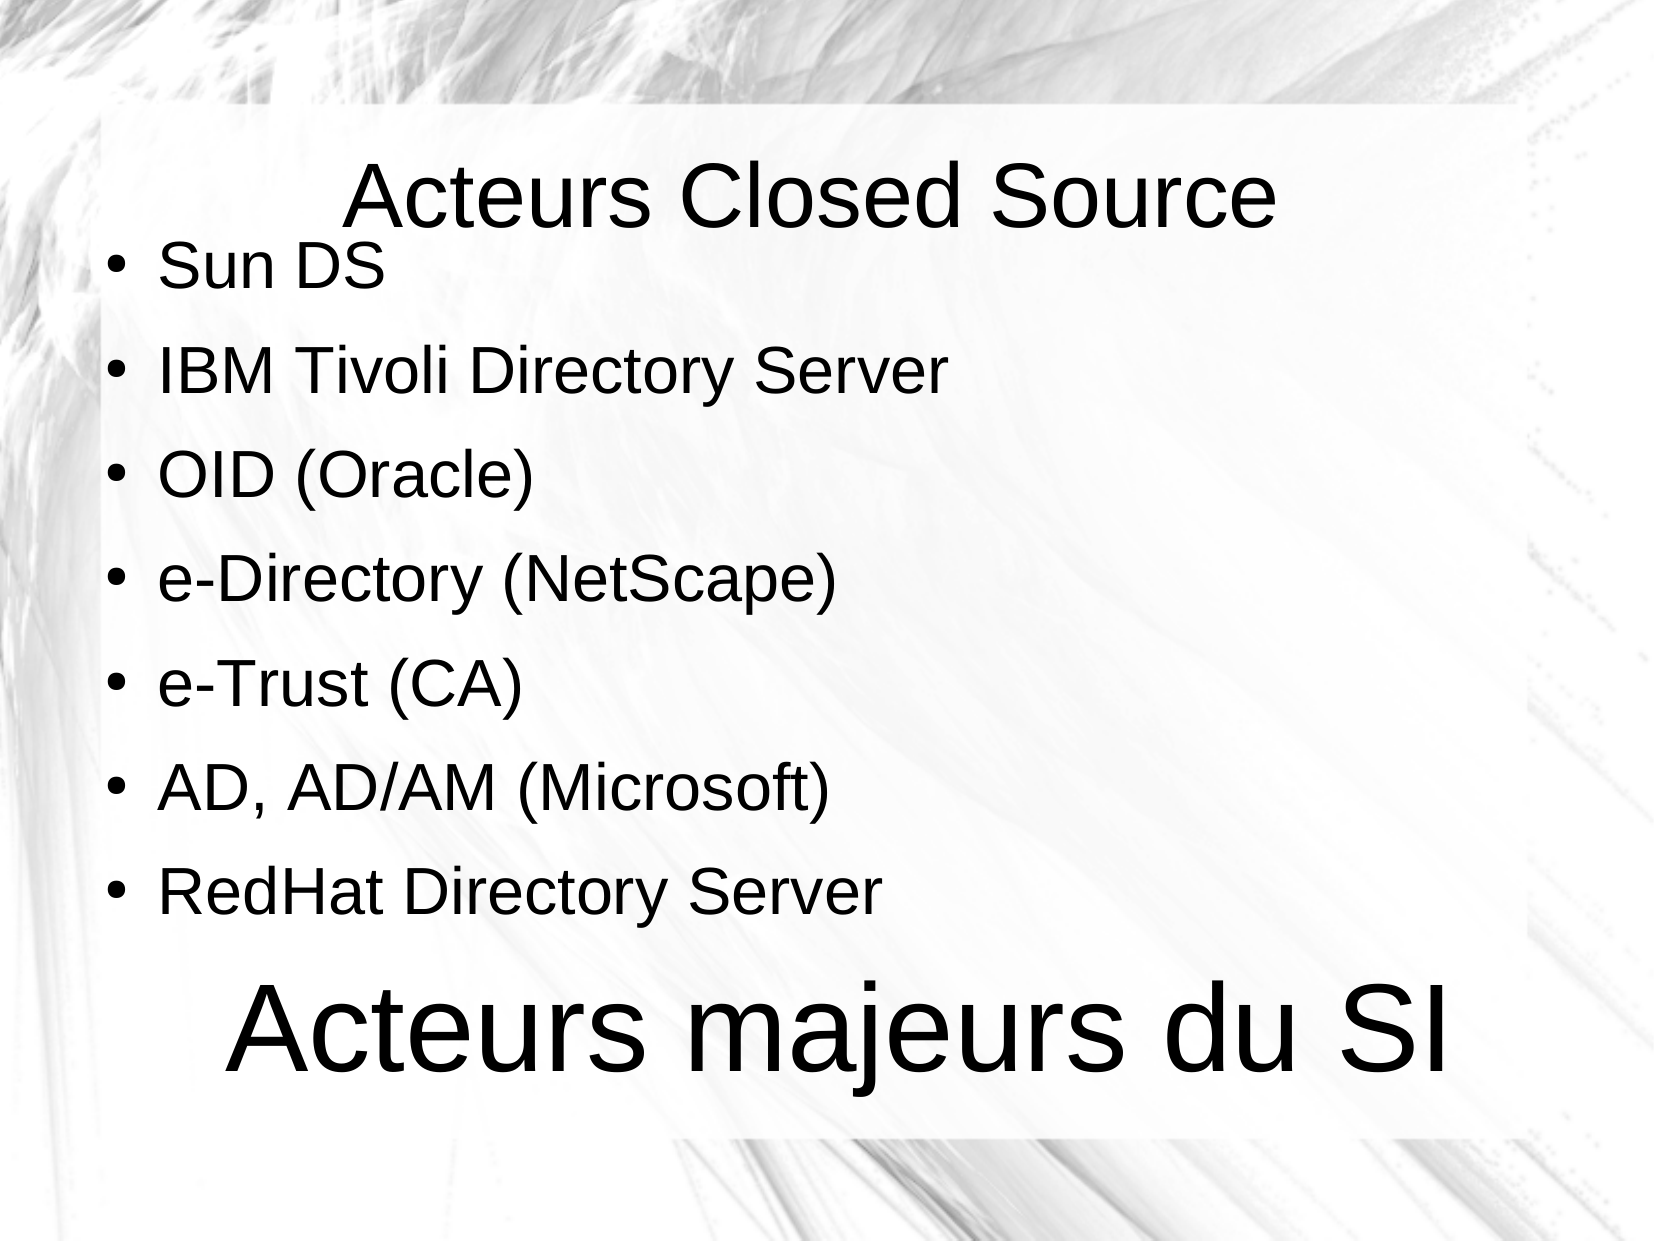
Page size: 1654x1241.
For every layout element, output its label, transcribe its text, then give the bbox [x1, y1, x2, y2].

list Sun DS IBM Tivoli Directory Server OID (Oracle) e-Directory (NetScape) e-Trust (CA) AD, AD/AM (Microsoft) RedHat Directory Server Acteurs majeurs du SI [86, 228, 1576, 1097]
picture [0, 0, 1654, 1241]
title Acteurs Closed Source [118, 112, 1506, 228]
